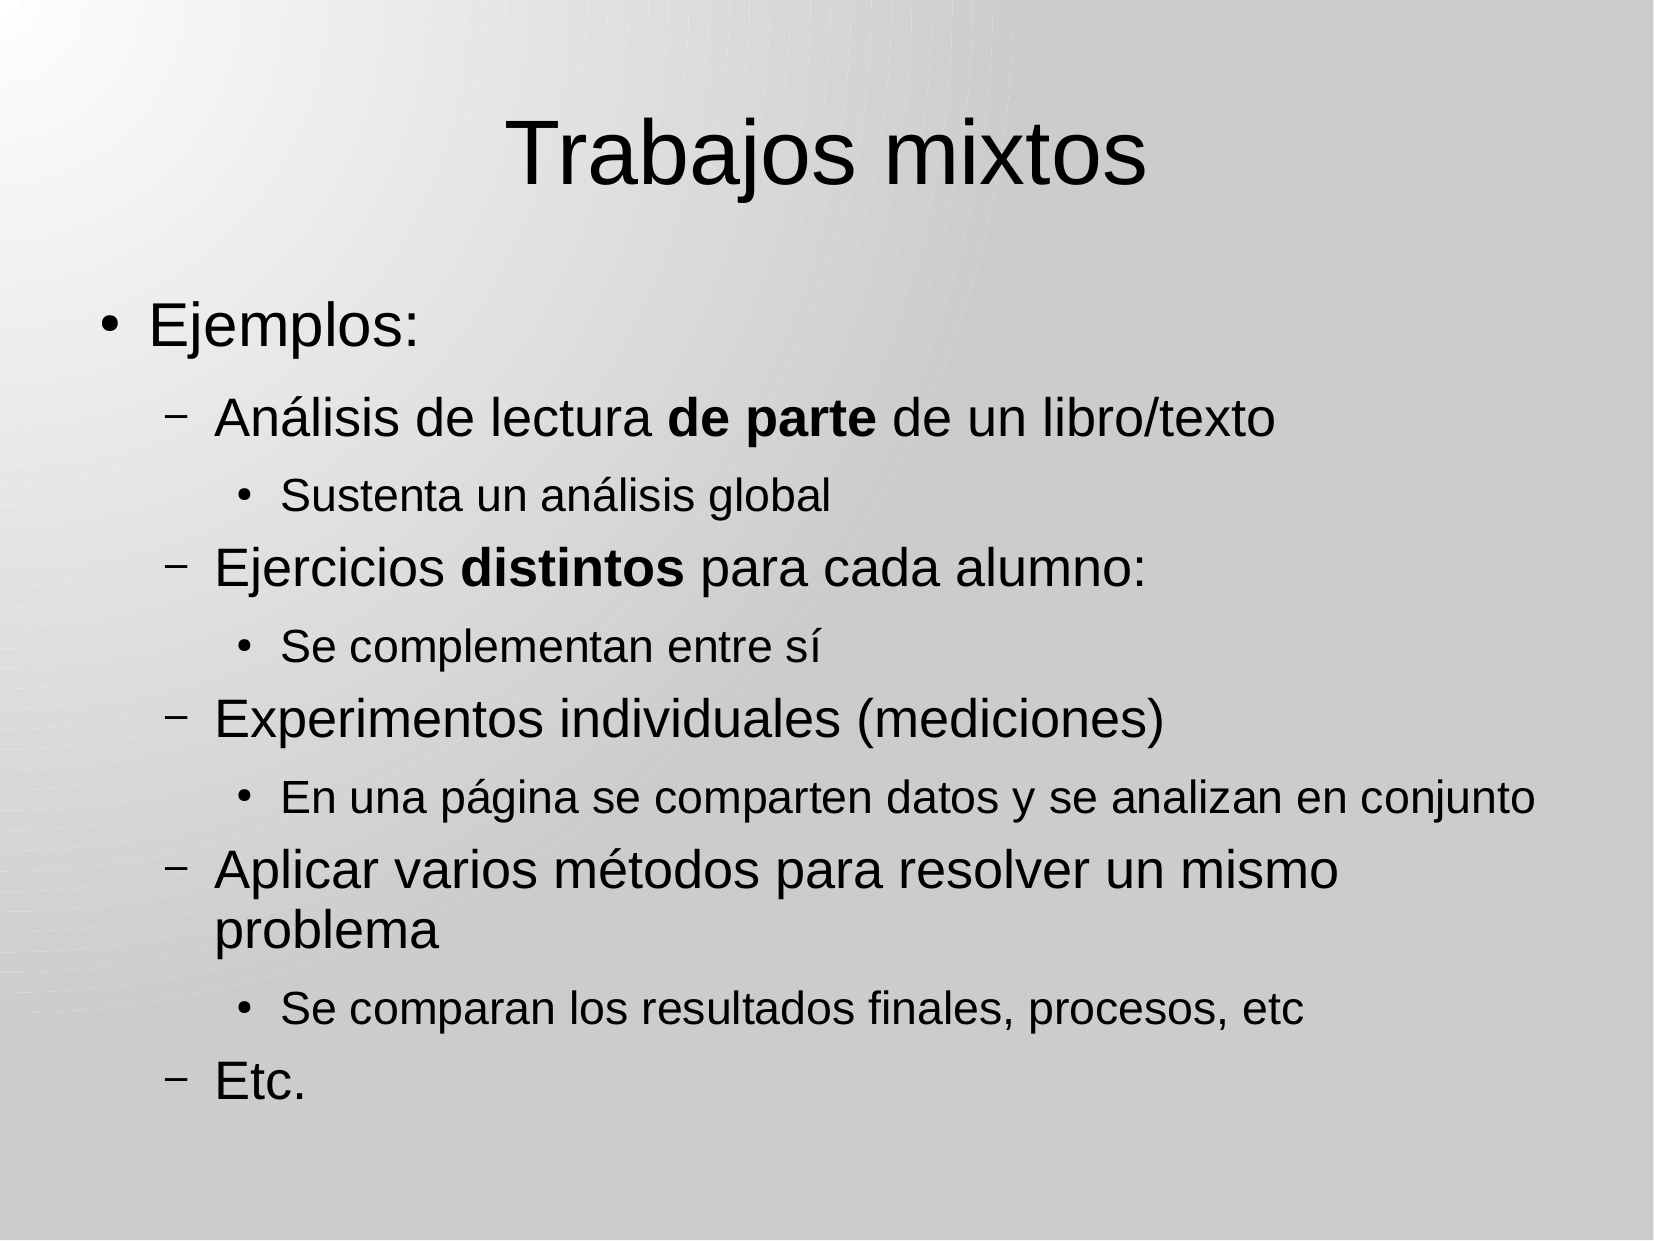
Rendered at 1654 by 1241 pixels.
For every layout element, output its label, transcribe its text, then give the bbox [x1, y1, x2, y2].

list Ejemplos: Análisis de lectura de parte de un libro/texto Sustenta un análisis global Ejercicios distintos para cada alumno: Se complementan entre sí Experimentos individuales (mediciones) En una página se comparten datos y se analizan en conjunto Aplicar varios métodos para resolver un mismo problema Se comparan los resultados finales, procesos, etc Etc. [82, 290, 1538, 1158]
title Trabajos mixtos [82, 49, 1571, 257]
